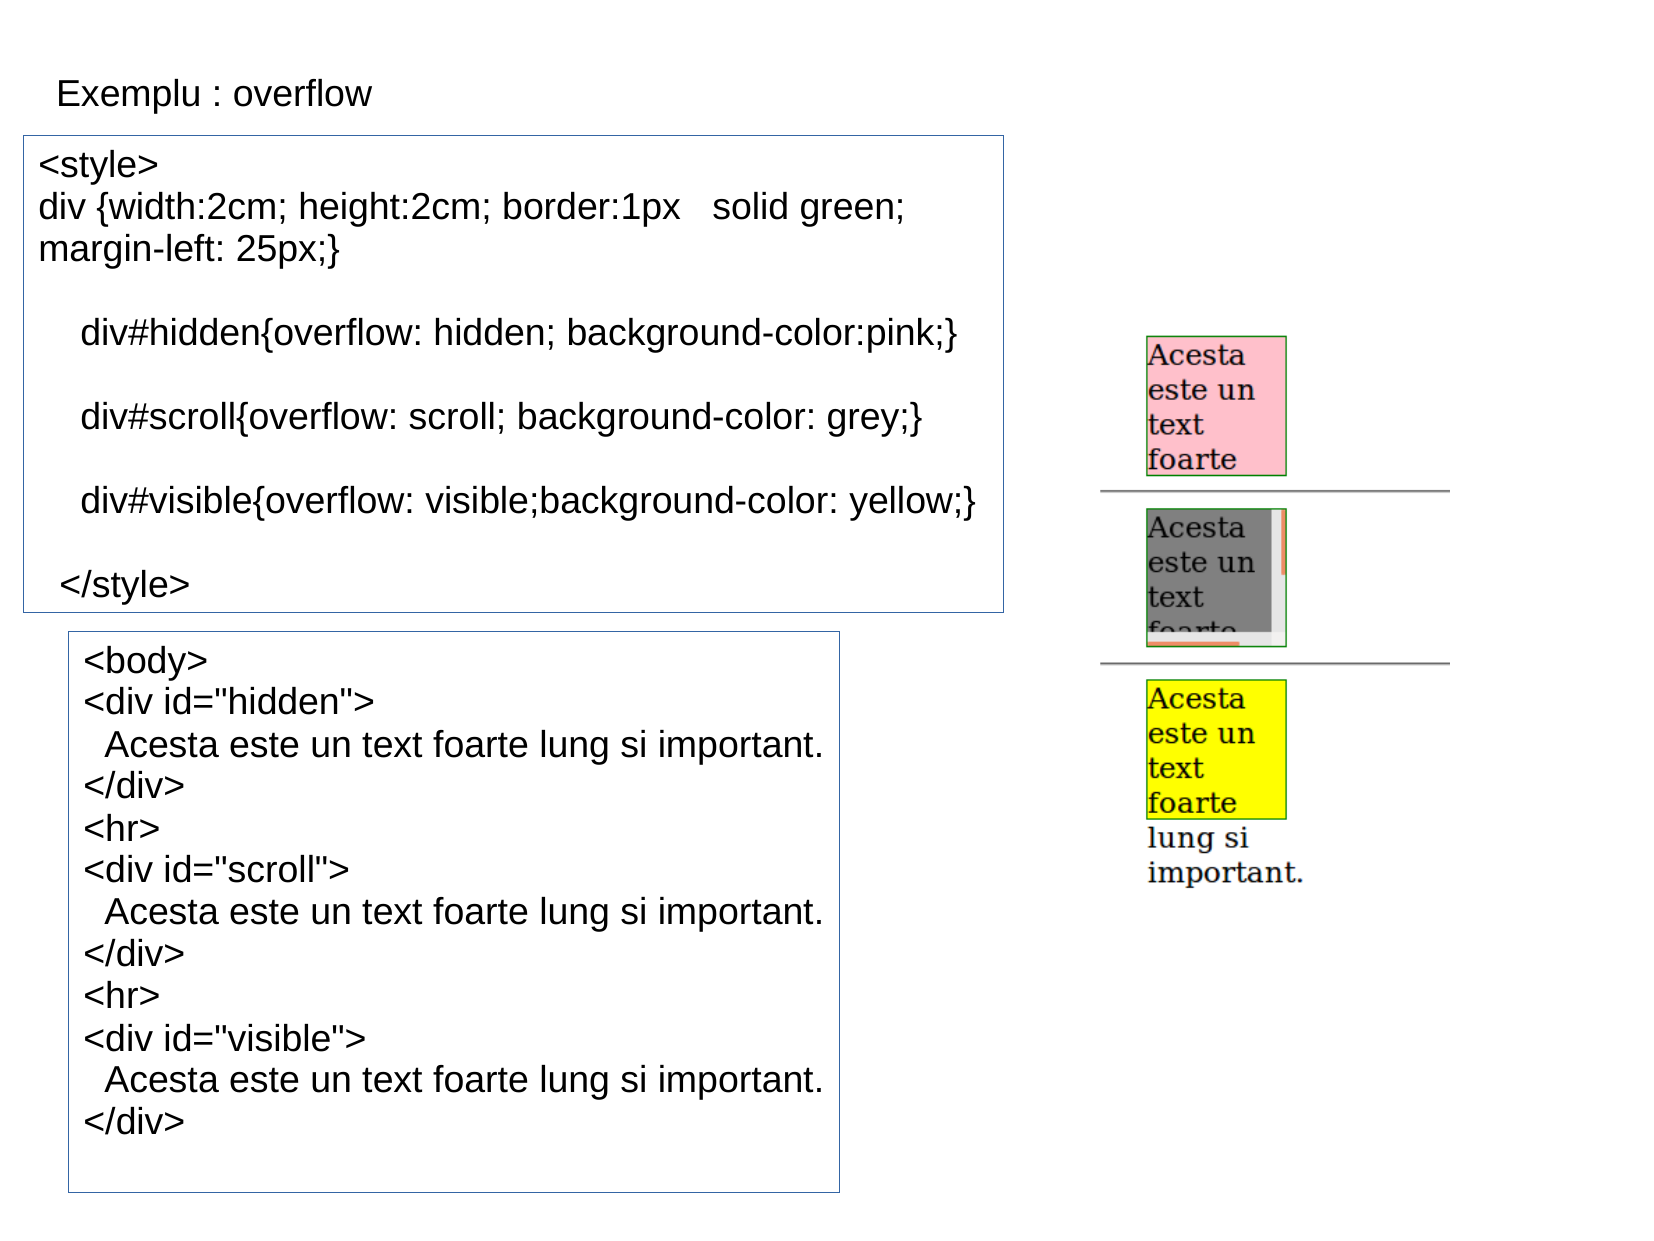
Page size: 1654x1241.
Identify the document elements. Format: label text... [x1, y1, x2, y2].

text_box <body> <div id="hidden"> Acesta este un text foarte lung si important. </div> <hr> <div id="scroll"> Acesta este un text foarte lung si important. </div> <hr> <div id="visible"> Acesta este un text foarte lung si important. </div> [68, 631, 840, 1193]
text_box <style> div {width:2cm; height:2cm; border:1px solid green; margin-left: 25px;} div#hidden{overflow: hidden; background-color:pink;} div#scroll{overflow: scroll; background-color: grey;} div#visible{overflow: visible;background-color: yellow;} </style> [23, 135, 1004, 613]
text_box Exemplu : overflow [41, 64, 388, 122]
picture [1099, 322, 1450, 935]
